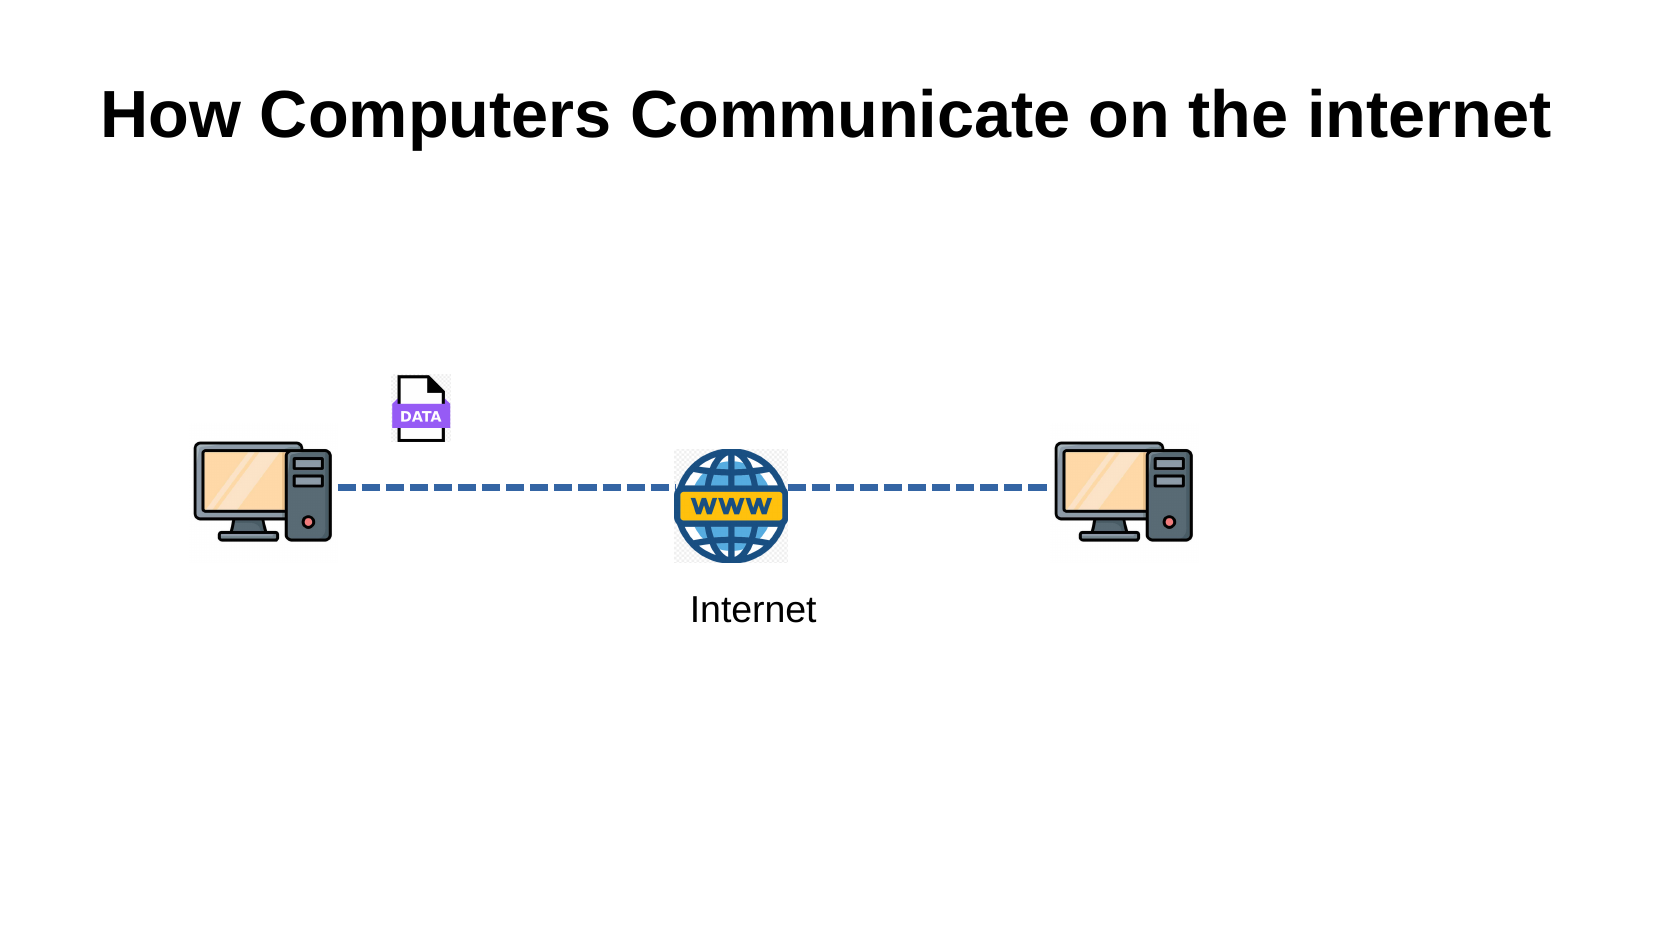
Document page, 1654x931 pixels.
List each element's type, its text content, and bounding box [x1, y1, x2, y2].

picture [674, 449, 788, 563]
title How Computers Communicate on the internet [82, 37, 1571, 193]
picture [391, 374, 451, 442]
picture [189, 423, 338, 563]
text_box Internet [675, 580, 832, 638]
picture [1050, 423, 1199, 563]
